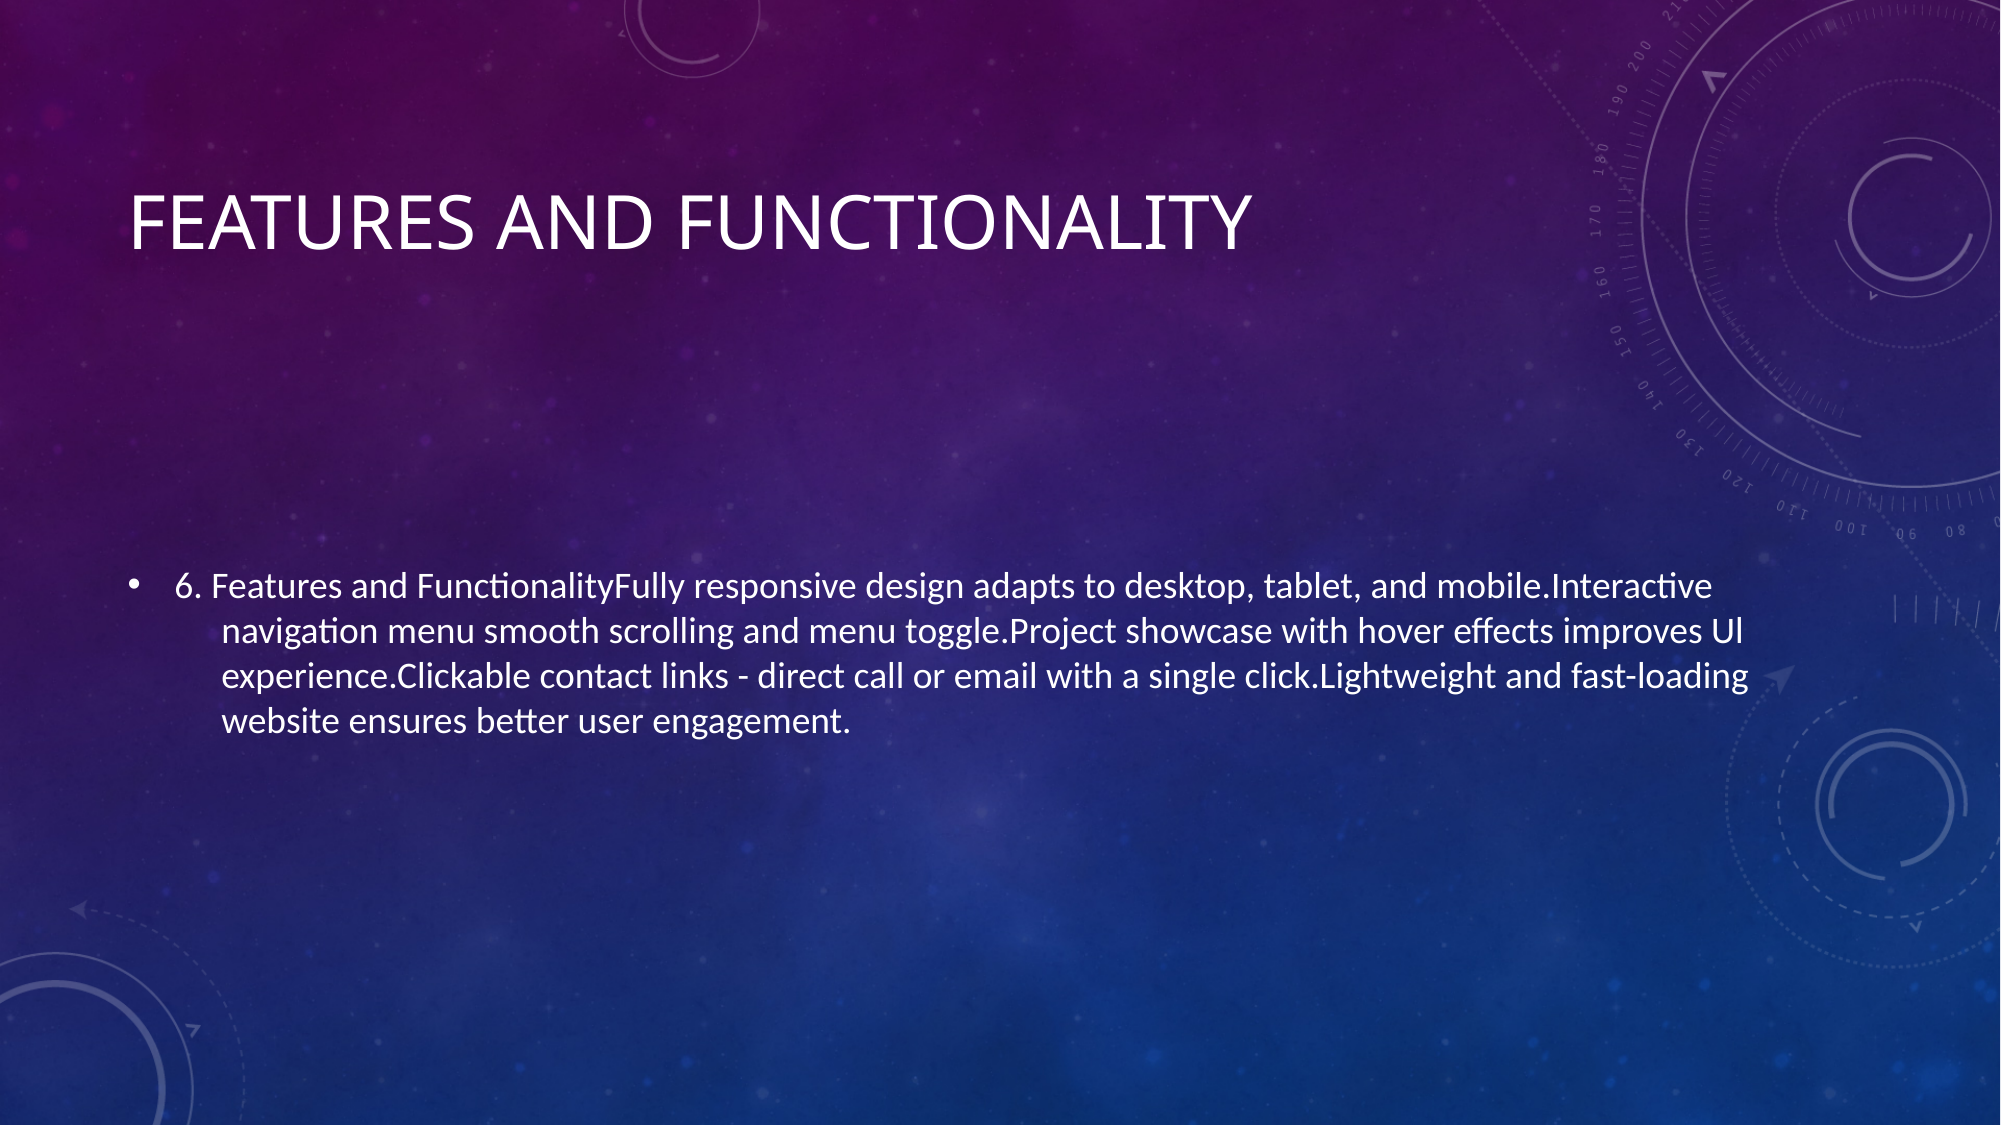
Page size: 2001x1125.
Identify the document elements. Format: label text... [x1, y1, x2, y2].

title Features and functionality [112, 99, 1775, 339]
list 6. Features and FunctionalityFully responsive design adapts to desktop, tablet, and mobile.Interactive navigation menu smooth scrolling and menu toggle.Project showcase with hover effects improves Ul experience.Clickable contact links - direct call or email with a single click.Lightweight and fast-loading website ensures better user engagement. [112, 351, 1775, 950]
